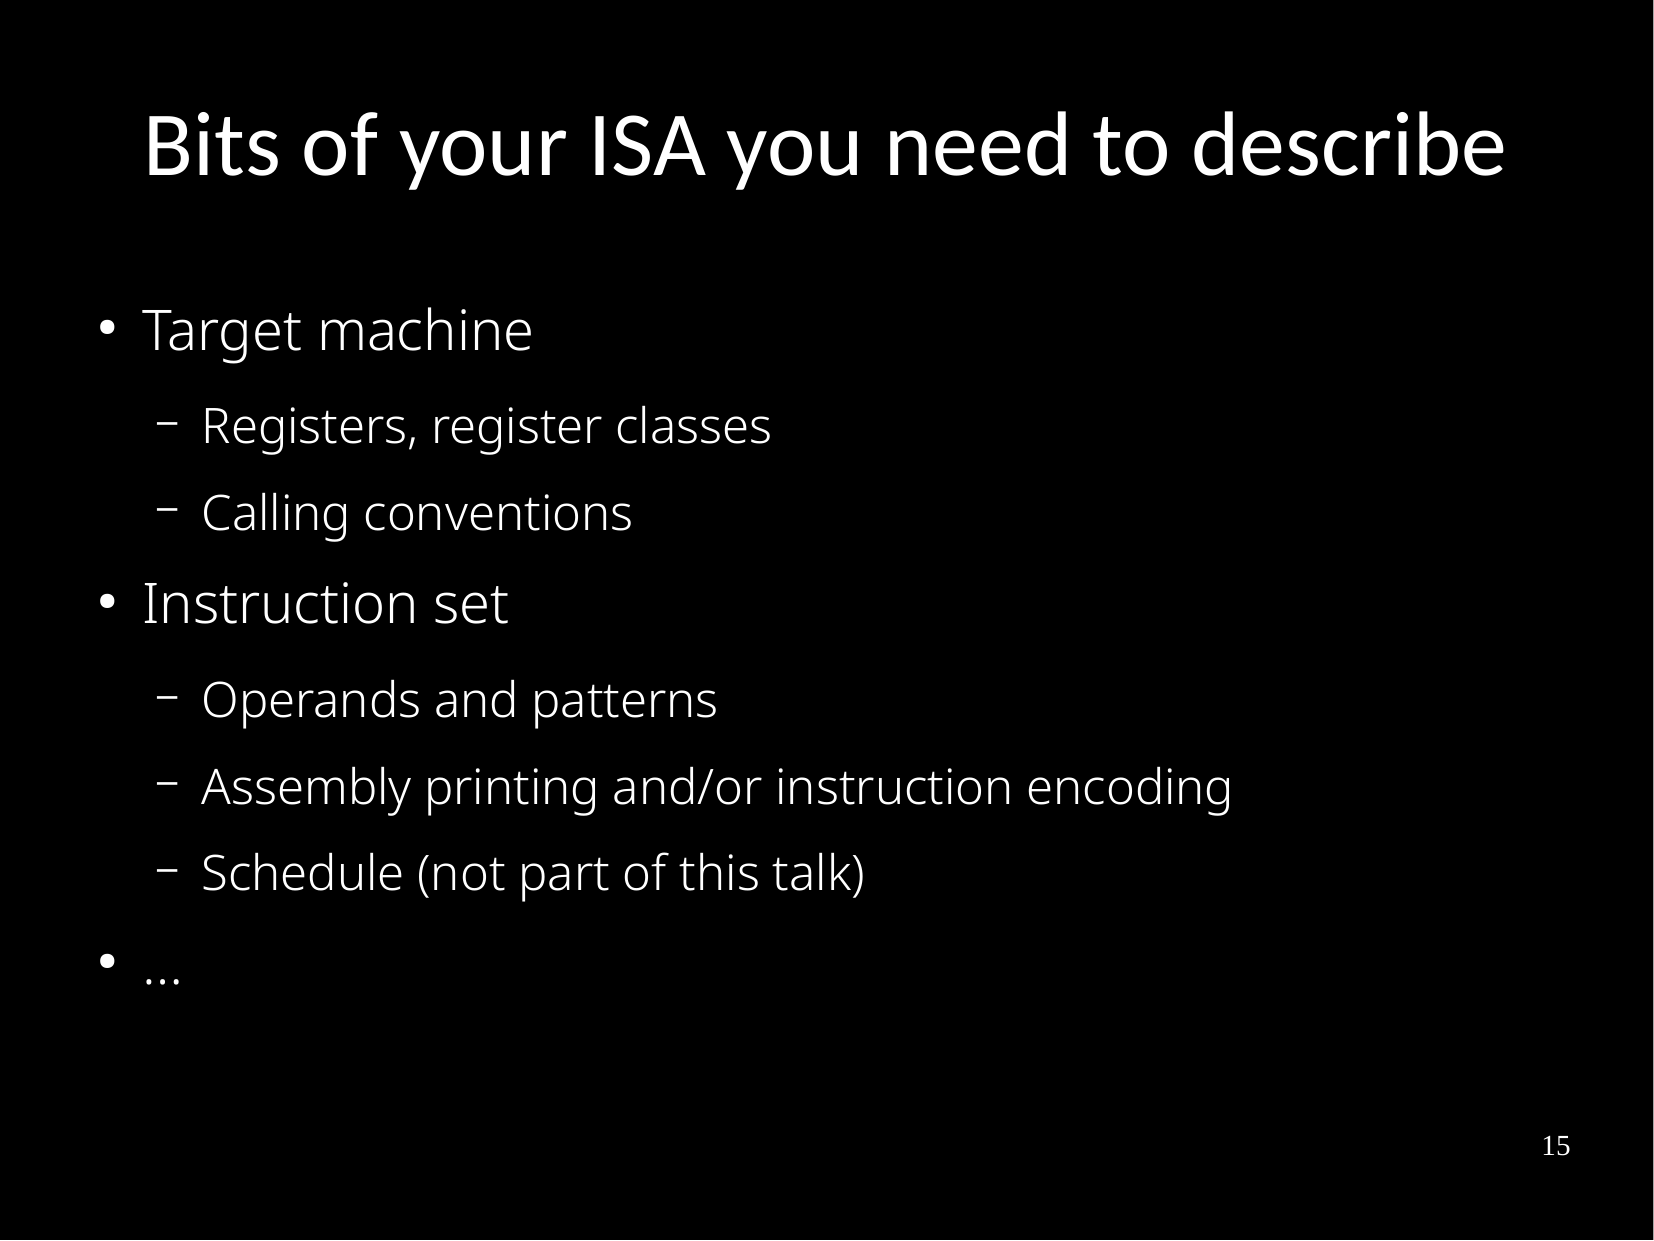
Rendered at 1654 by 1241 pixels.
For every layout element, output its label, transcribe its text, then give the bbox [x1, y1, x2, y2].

title Bits of your ISA you need to describe [82, 49, 1571, 257]
list Target machine Registers, register classes Calling conventions Instruction set Operands and patterns Assembly printing and/or instruction encoding Schedule (not part of this talk) … [82, 290, 1571, 1010]
